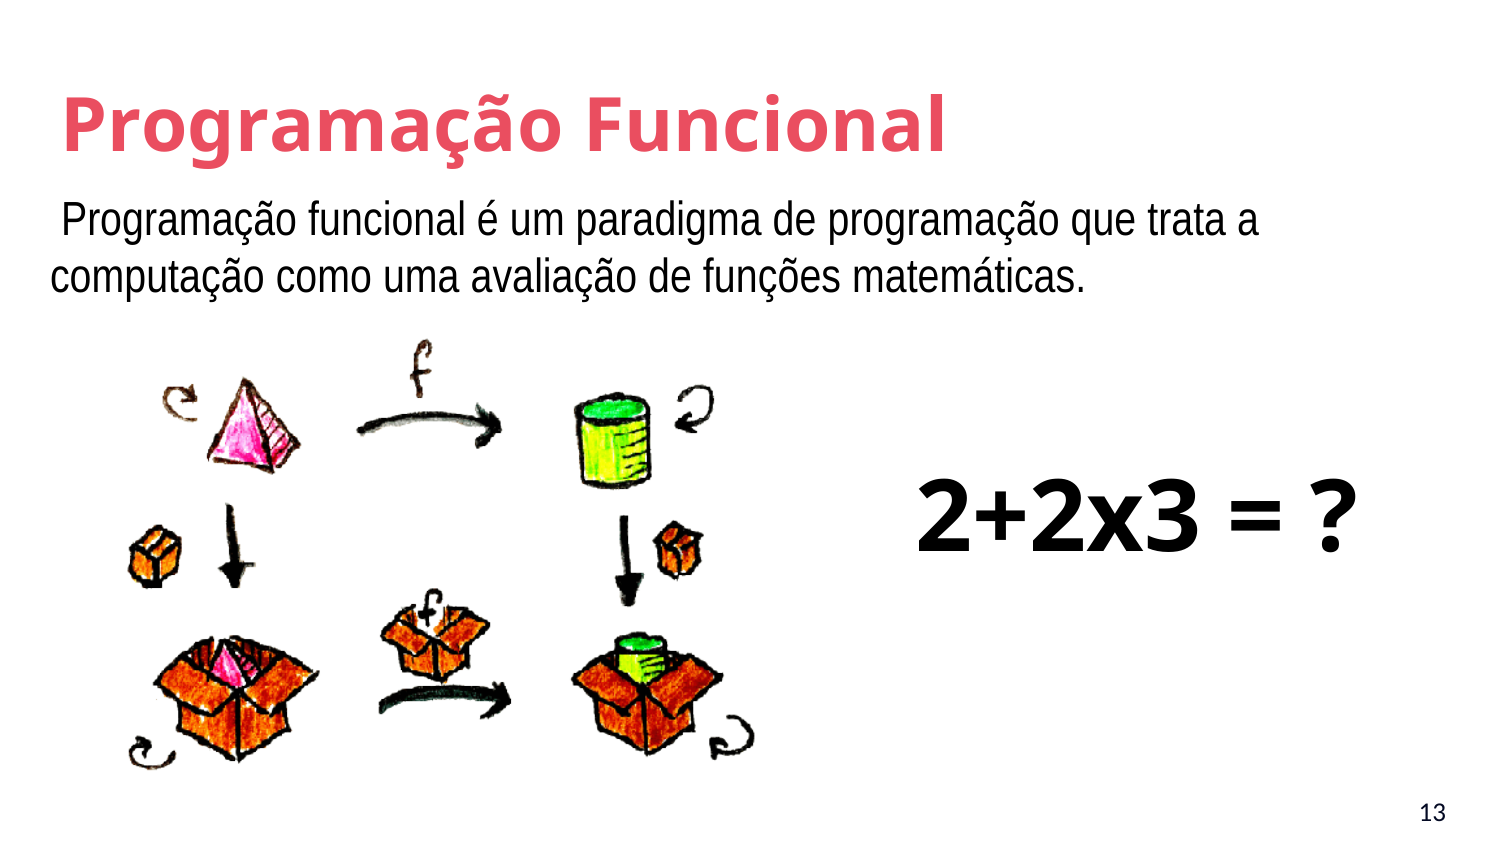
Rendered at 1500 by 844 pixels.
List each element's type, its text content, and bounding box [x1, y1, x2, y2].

picture [61, 315, 842, 820]
text_box Programação Funcional [45, 47, 1395, 318]
slide_number 13 [1403, 779, 1494, 844]
text_box 2+2x3 = ? [900, 443, 1414, 581]
